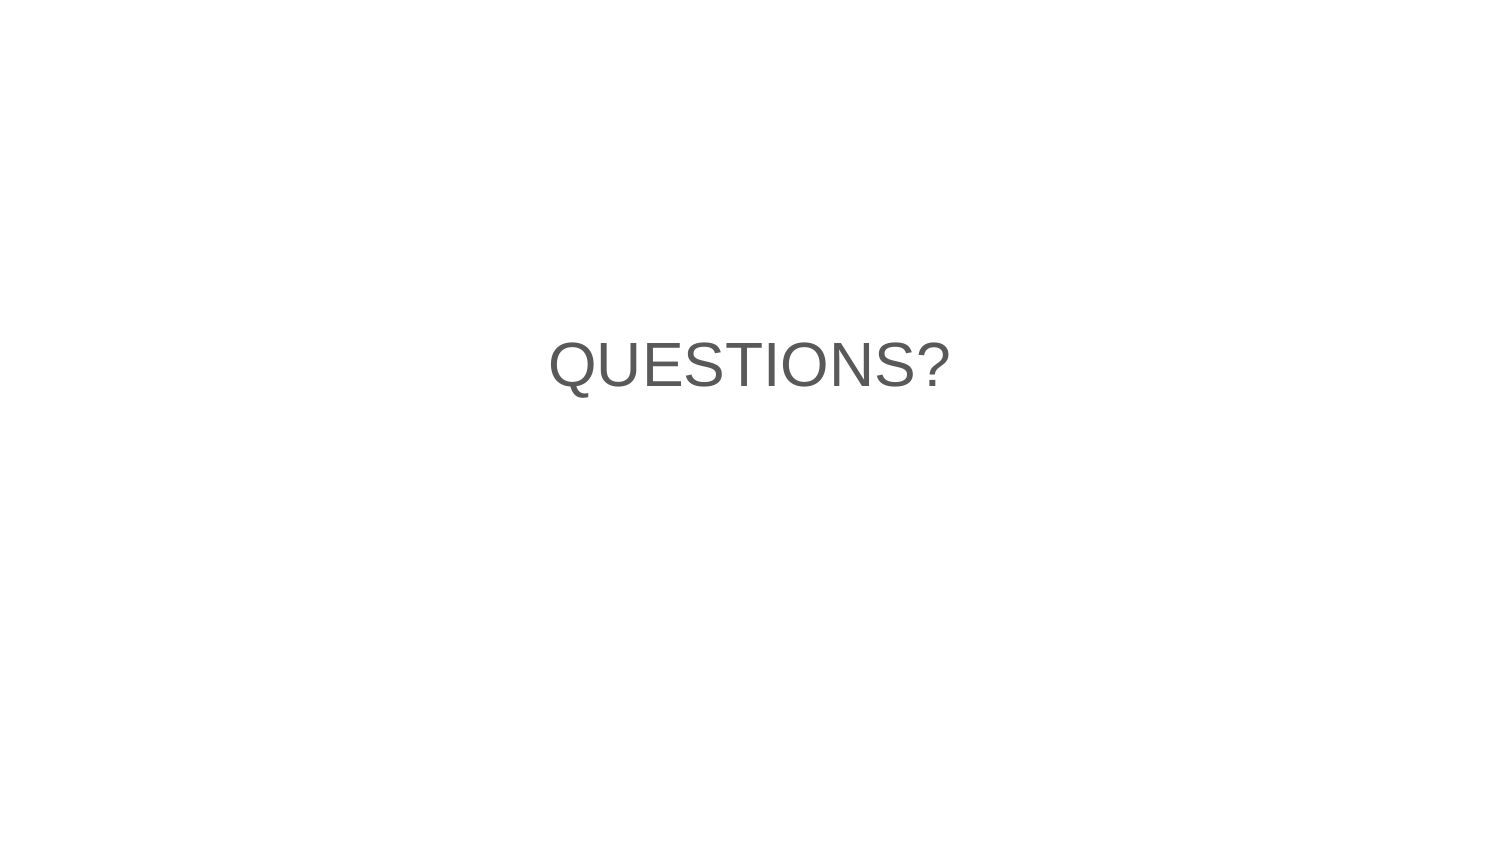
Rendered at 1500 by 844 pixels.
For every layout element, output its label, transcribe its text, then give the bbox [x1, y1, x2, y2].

list QUESTIONS? [51, 189, 1449, 750]
